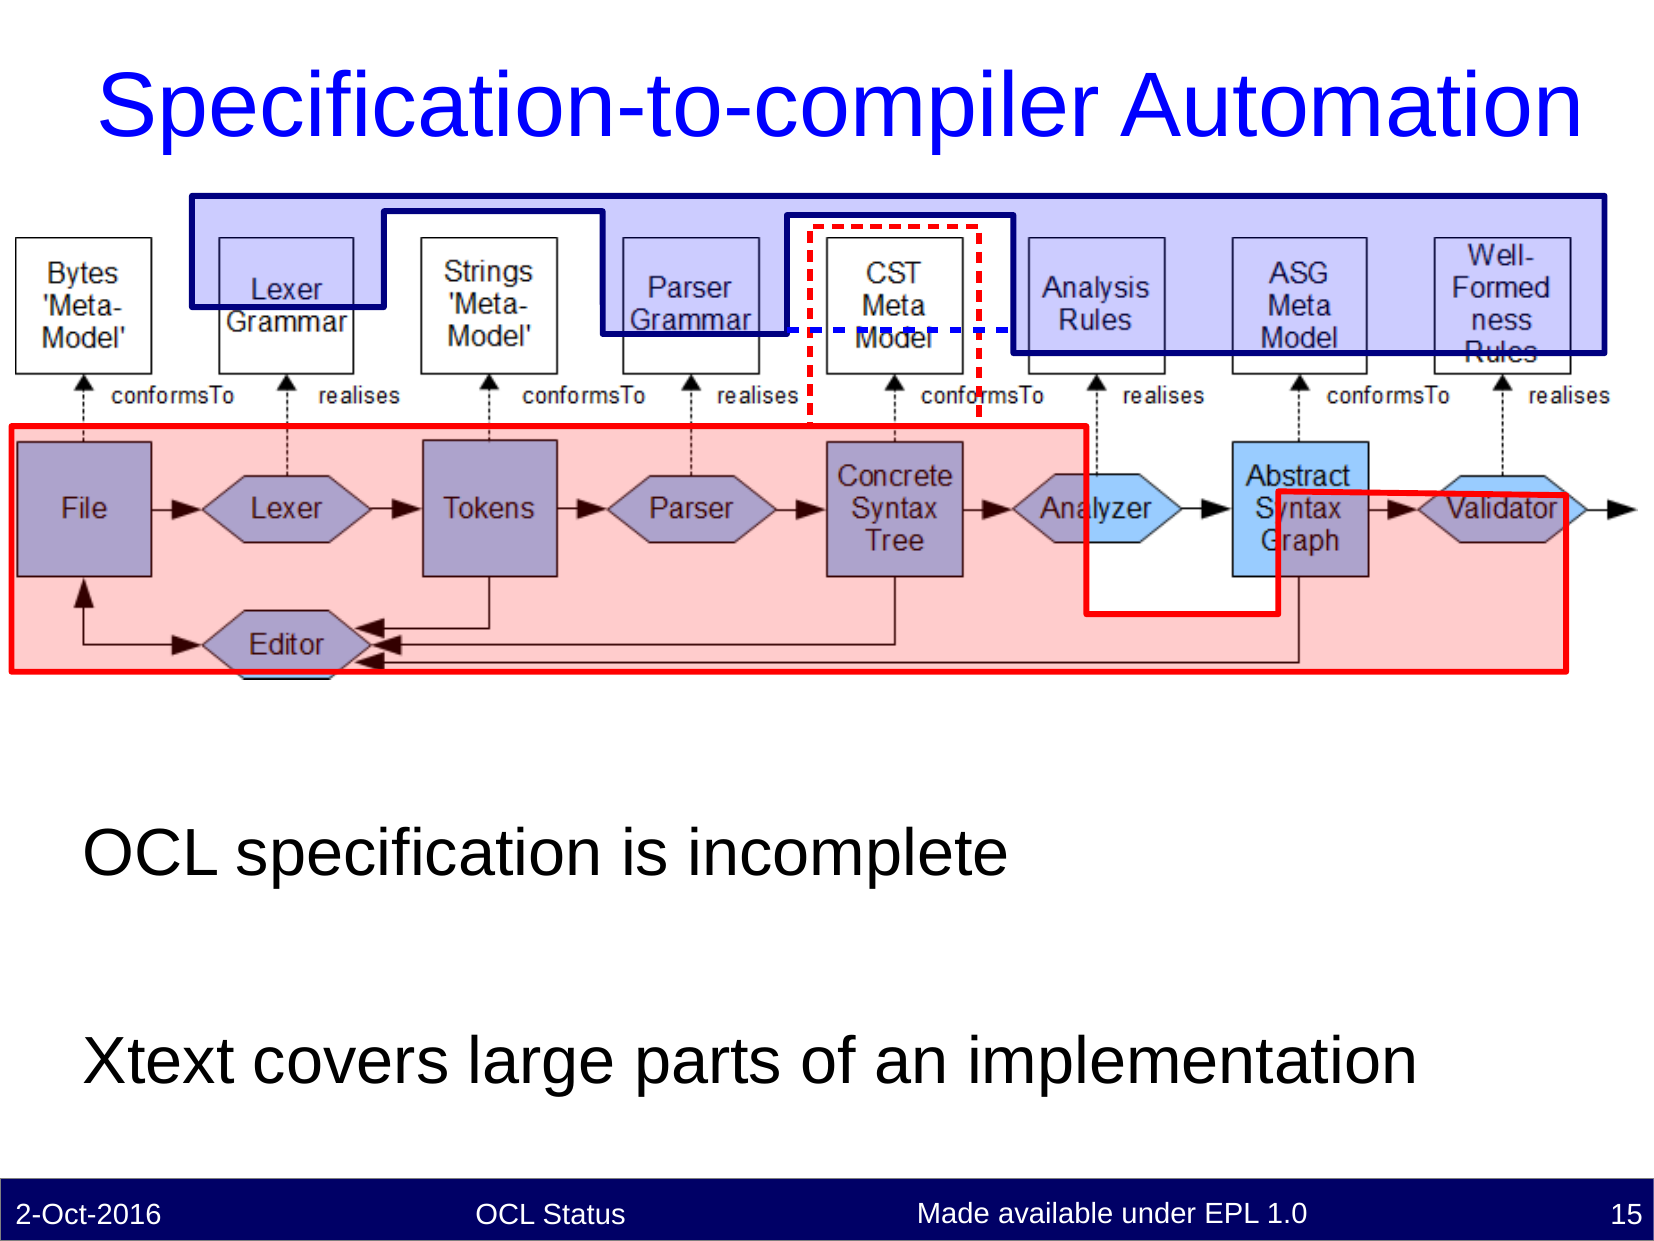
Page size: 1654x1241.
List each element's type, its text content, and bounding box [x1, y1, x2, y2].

title Specification-to-compiler Automation [44, 18, 1639, 192]
list OCL specification is incomplete Xtext covers large parts of an implementation [82, 710, 1571, 1179]
text_box [191, 195, 1605, 354]
picture [15, 237, 1638, 680]
picture [15, 237, 809, 426]
text_box [11, 226, 1567, 672]
